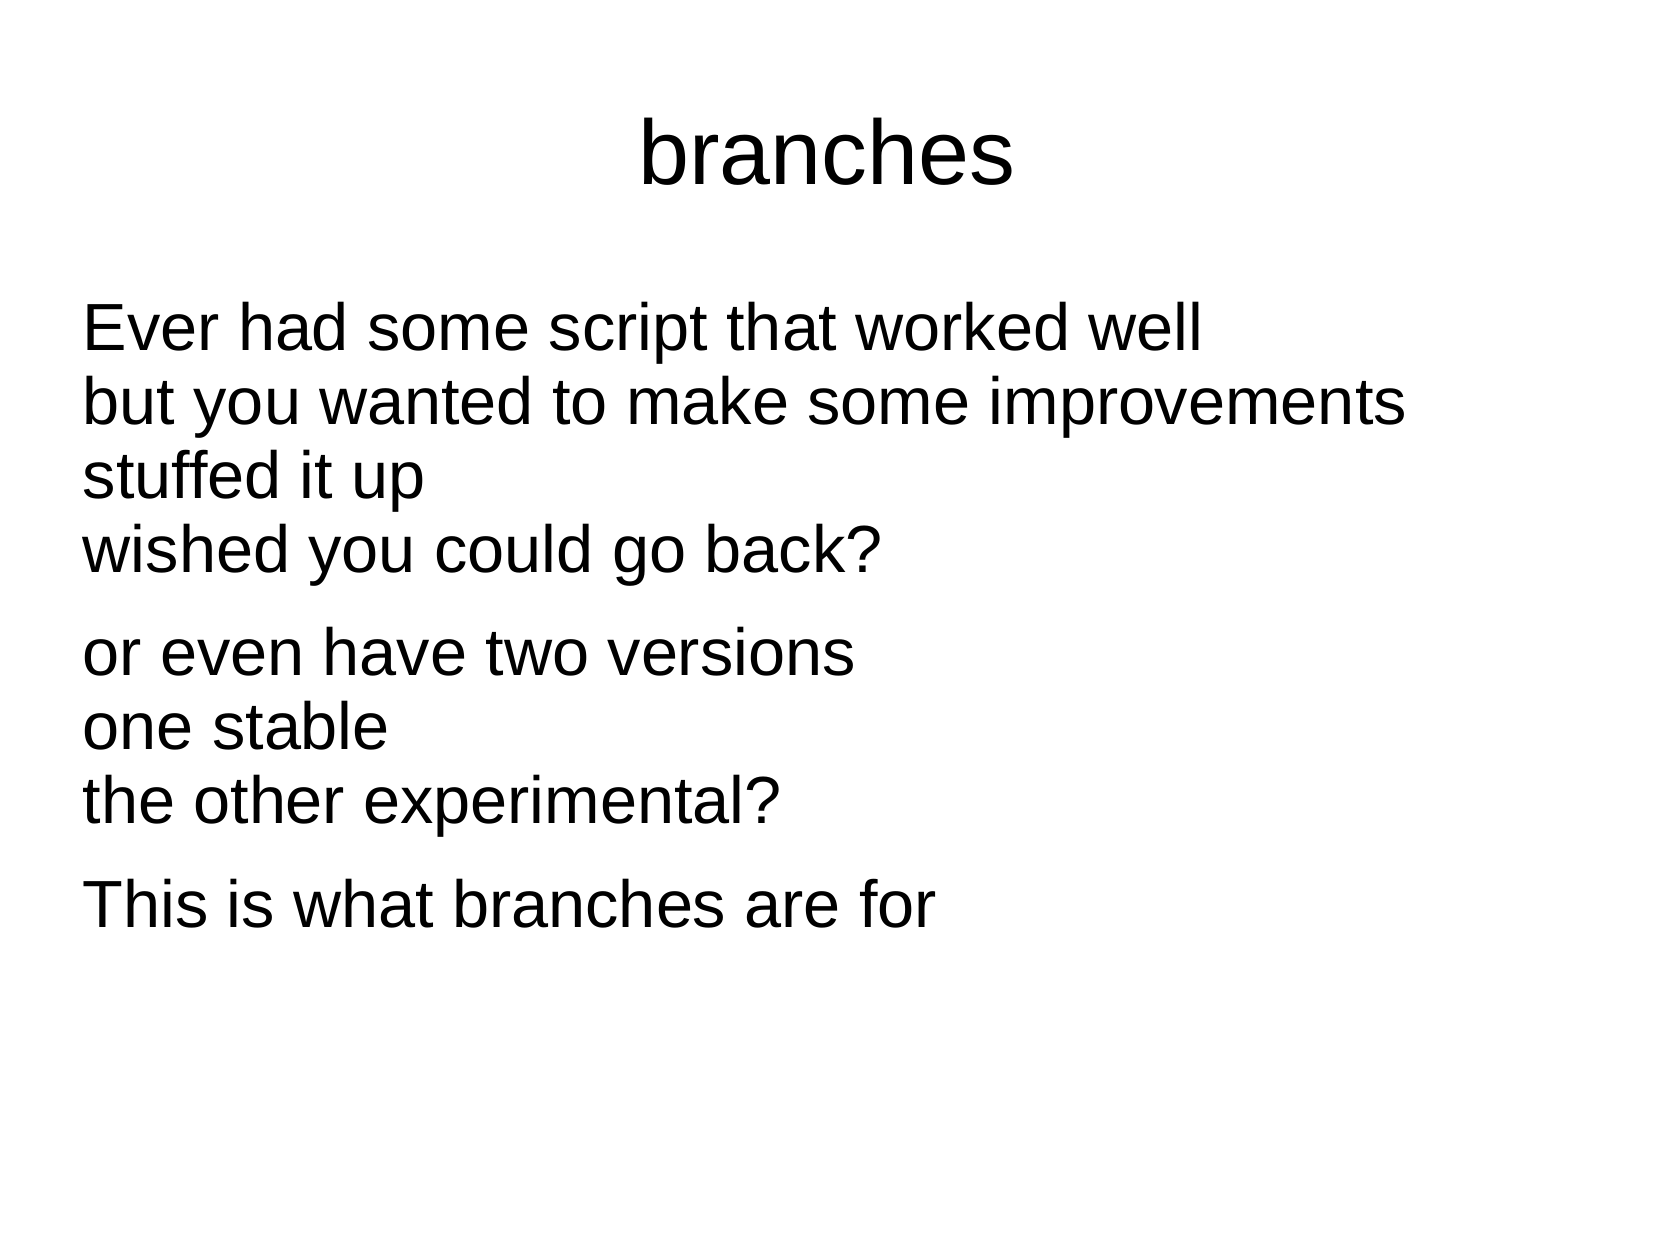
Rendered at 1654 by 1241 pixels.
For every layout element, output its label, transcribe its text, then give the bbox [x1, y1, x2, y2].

title branches [82, 49, 1571, 257]
list Ever had some script that worked well but you wanted to make some improvements stuffed it up wished you could go back? or even have two versions one stable the other experimental? This is what branches are for [82, 290, 1571, 1010]
